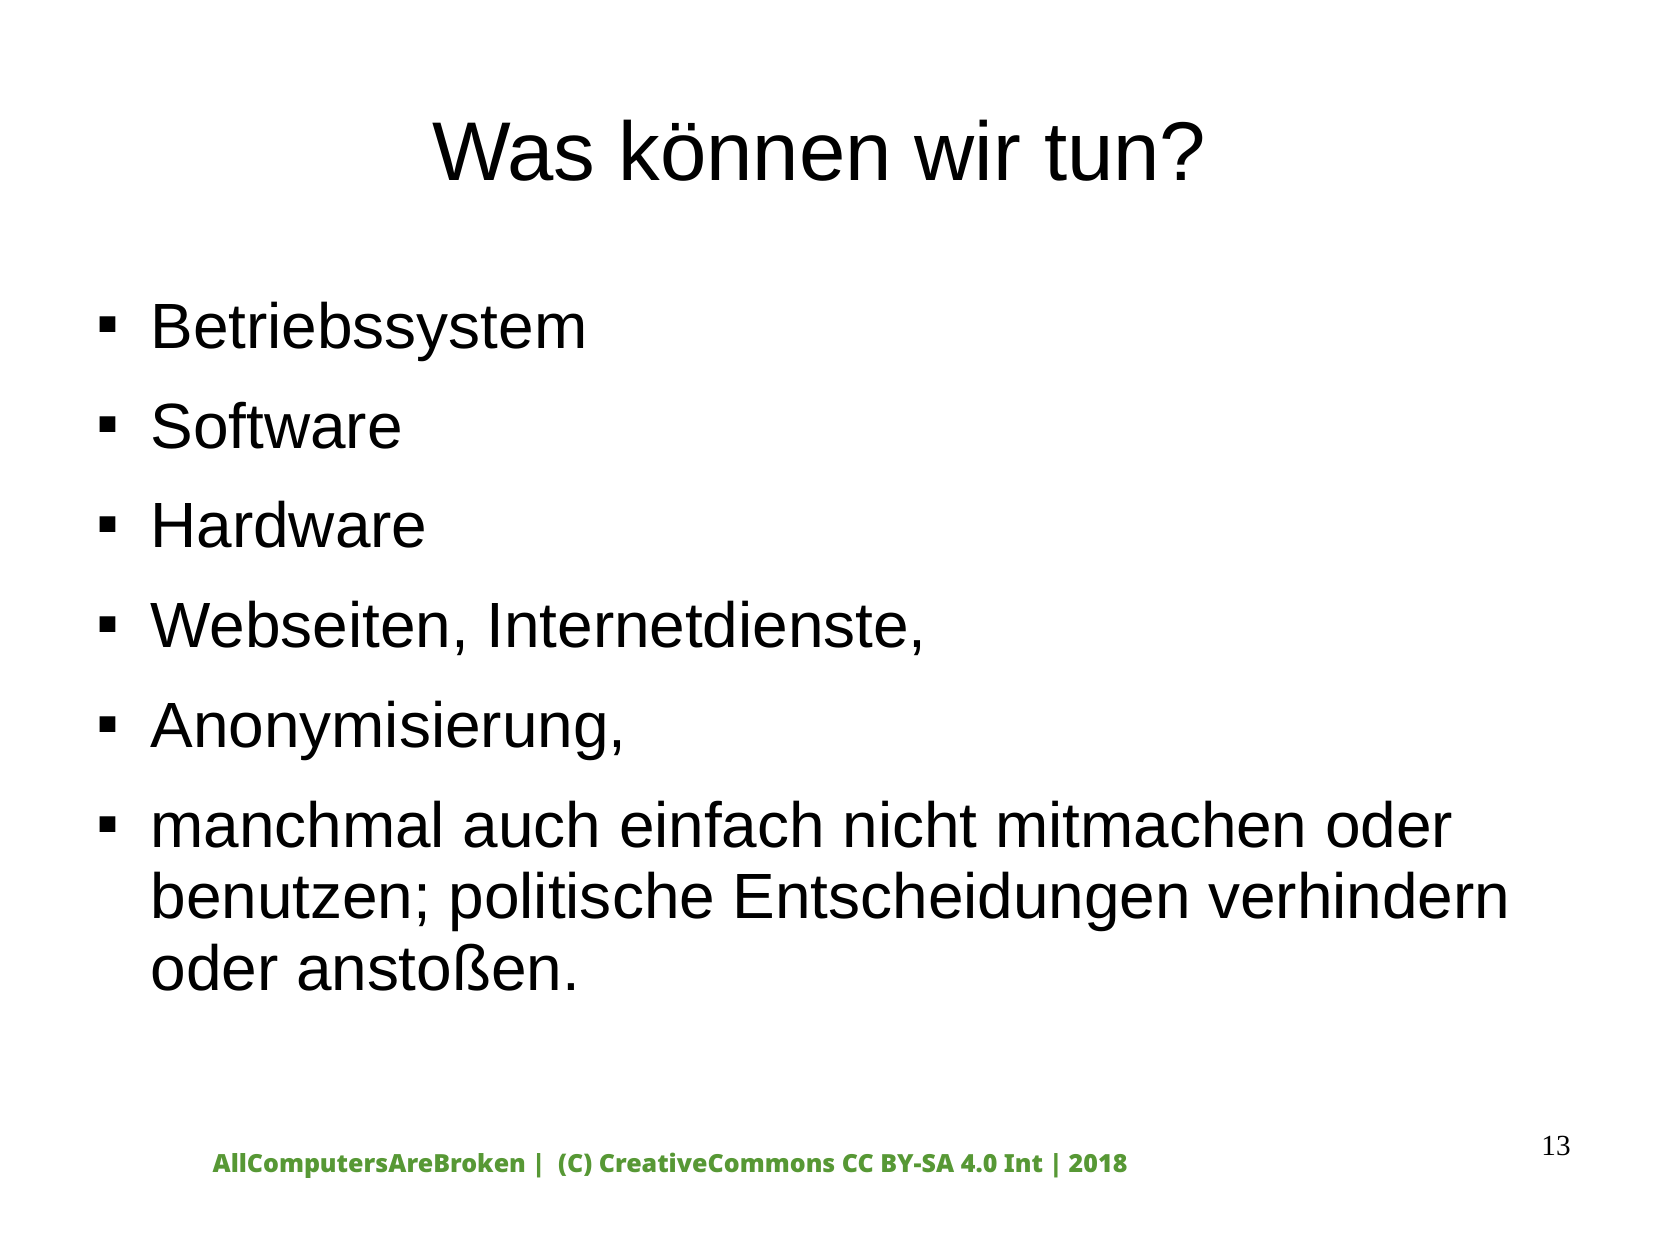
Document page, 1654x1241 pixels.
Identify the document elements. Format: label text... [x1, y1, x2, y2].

list Betriebssystem Software Hardware Webseiten, Internetdienste, Anonymisierung, manchmal auch einfach nicht mitmachen oder benutzen; politische Entscheidungen verhindern oder anstoßen. [82, 290, 1571, 1010]
title Was können wir tun? [82, 104, 1571, 249]
